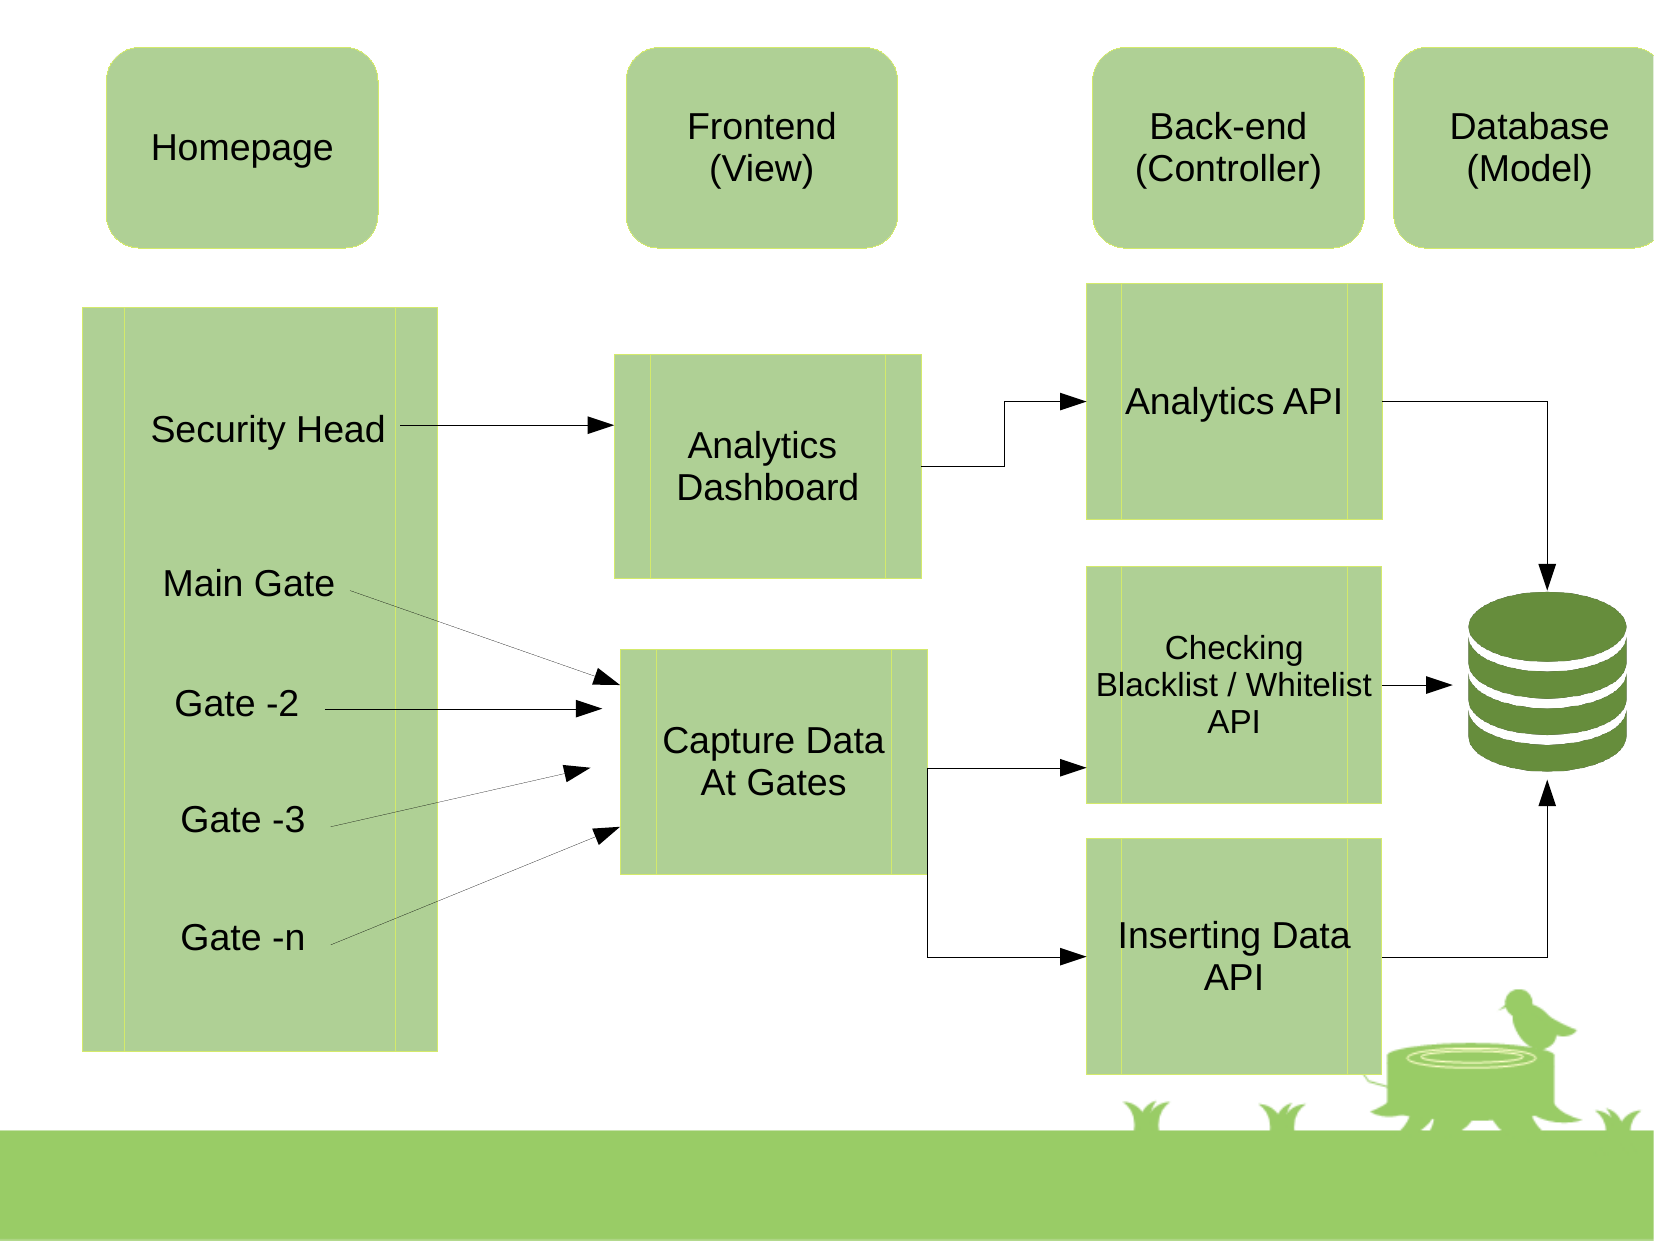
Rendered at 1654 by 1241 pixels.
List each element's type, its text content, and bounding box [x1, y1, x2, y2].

text_box Database (Model) [1393, 47, 1654, 249]
picture [0, 0, 1654, 1241]
text_box Gate -2 [159, 675, 325, 733]
text_box Gate -3 [165, 791, 331, 849]
text_box Inserting Data API [1087, 838, 1382, 1075]
text_box Analytics Dashboard [614, 354, 921, 579]
text_box Homepage [106, 47, 379, 249]
text_box Security Head [135, 401, 401, 459]
text_box Analytics API [1087, 283, 1382, 520]
text_box [83, 307, 437, 1052]
text_box Back-end (Controller) [1092, 47, 1365, 249]
text_box Gate -n [165, 909, 331, 967]
text_box Capture Data At Gates [620, 649, 927, 875]
text_box Checking Blacklist / Whitelist API [1087, 566, 1382, 804]
text_box Main Gate [147, 555, 351, 612]
text_box Frontend (View) [626, 47, 898, 249]
